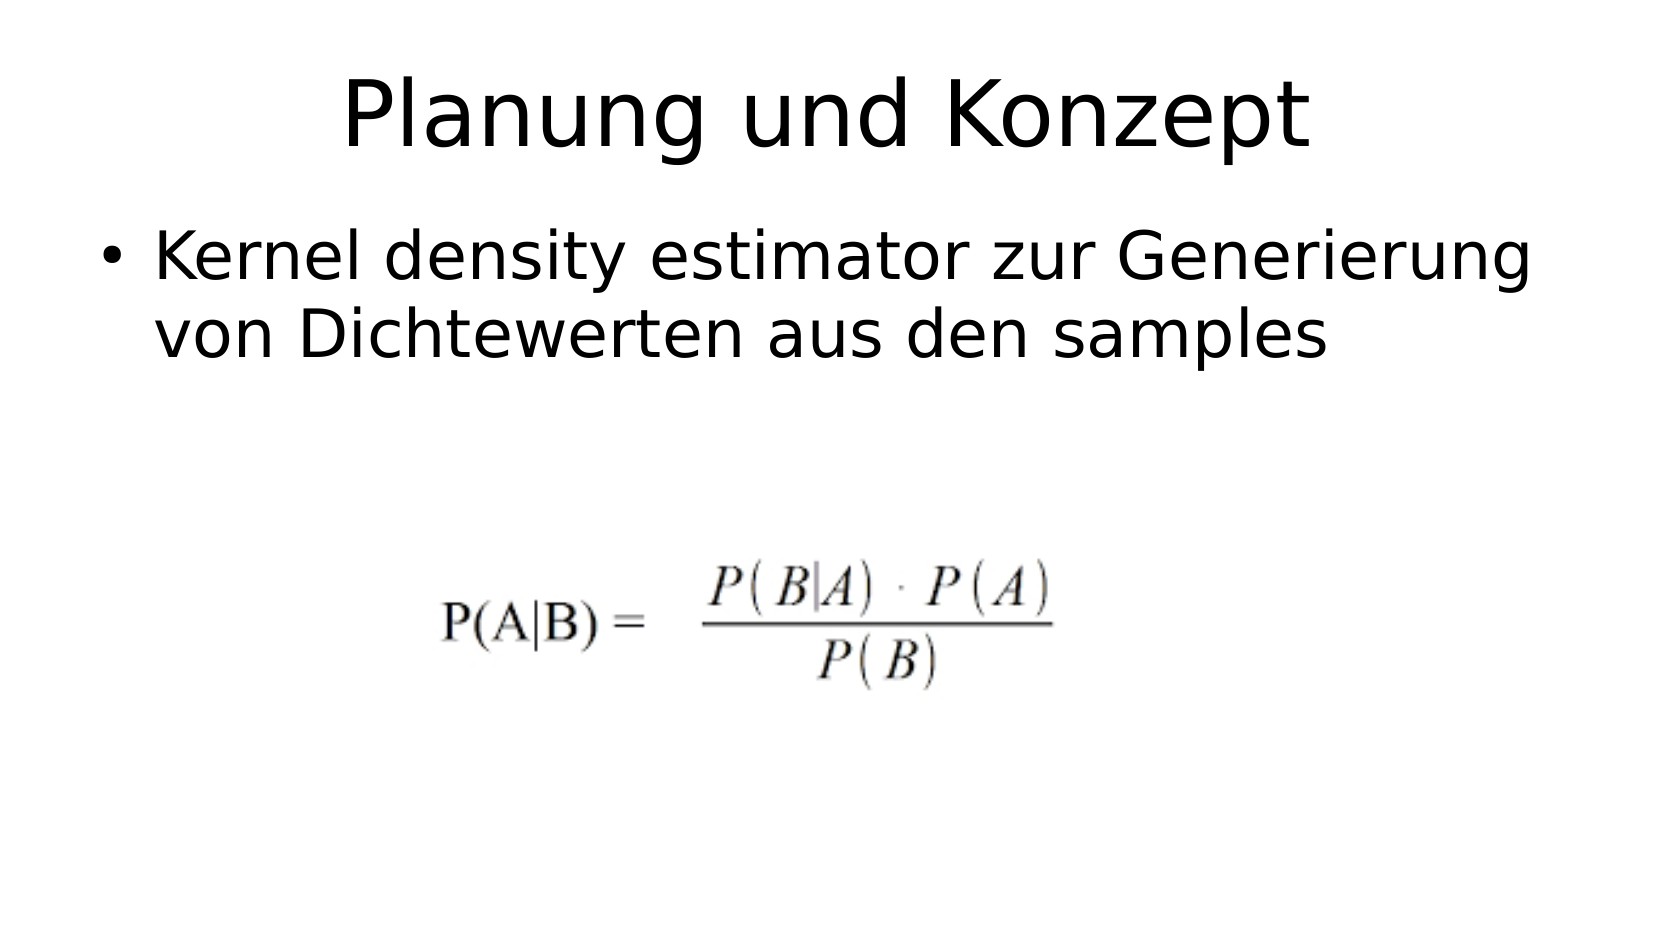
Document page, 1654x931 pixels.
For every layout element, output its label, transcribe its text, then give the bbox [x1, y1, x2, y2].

list Kernel density estimator zur Generierung von Dichtewerten aus den samples [82, 217, 1571, 758]
picture [363, 455, 1201, 811]
title Planung und Konzept [82, 37, 1571, 193]
